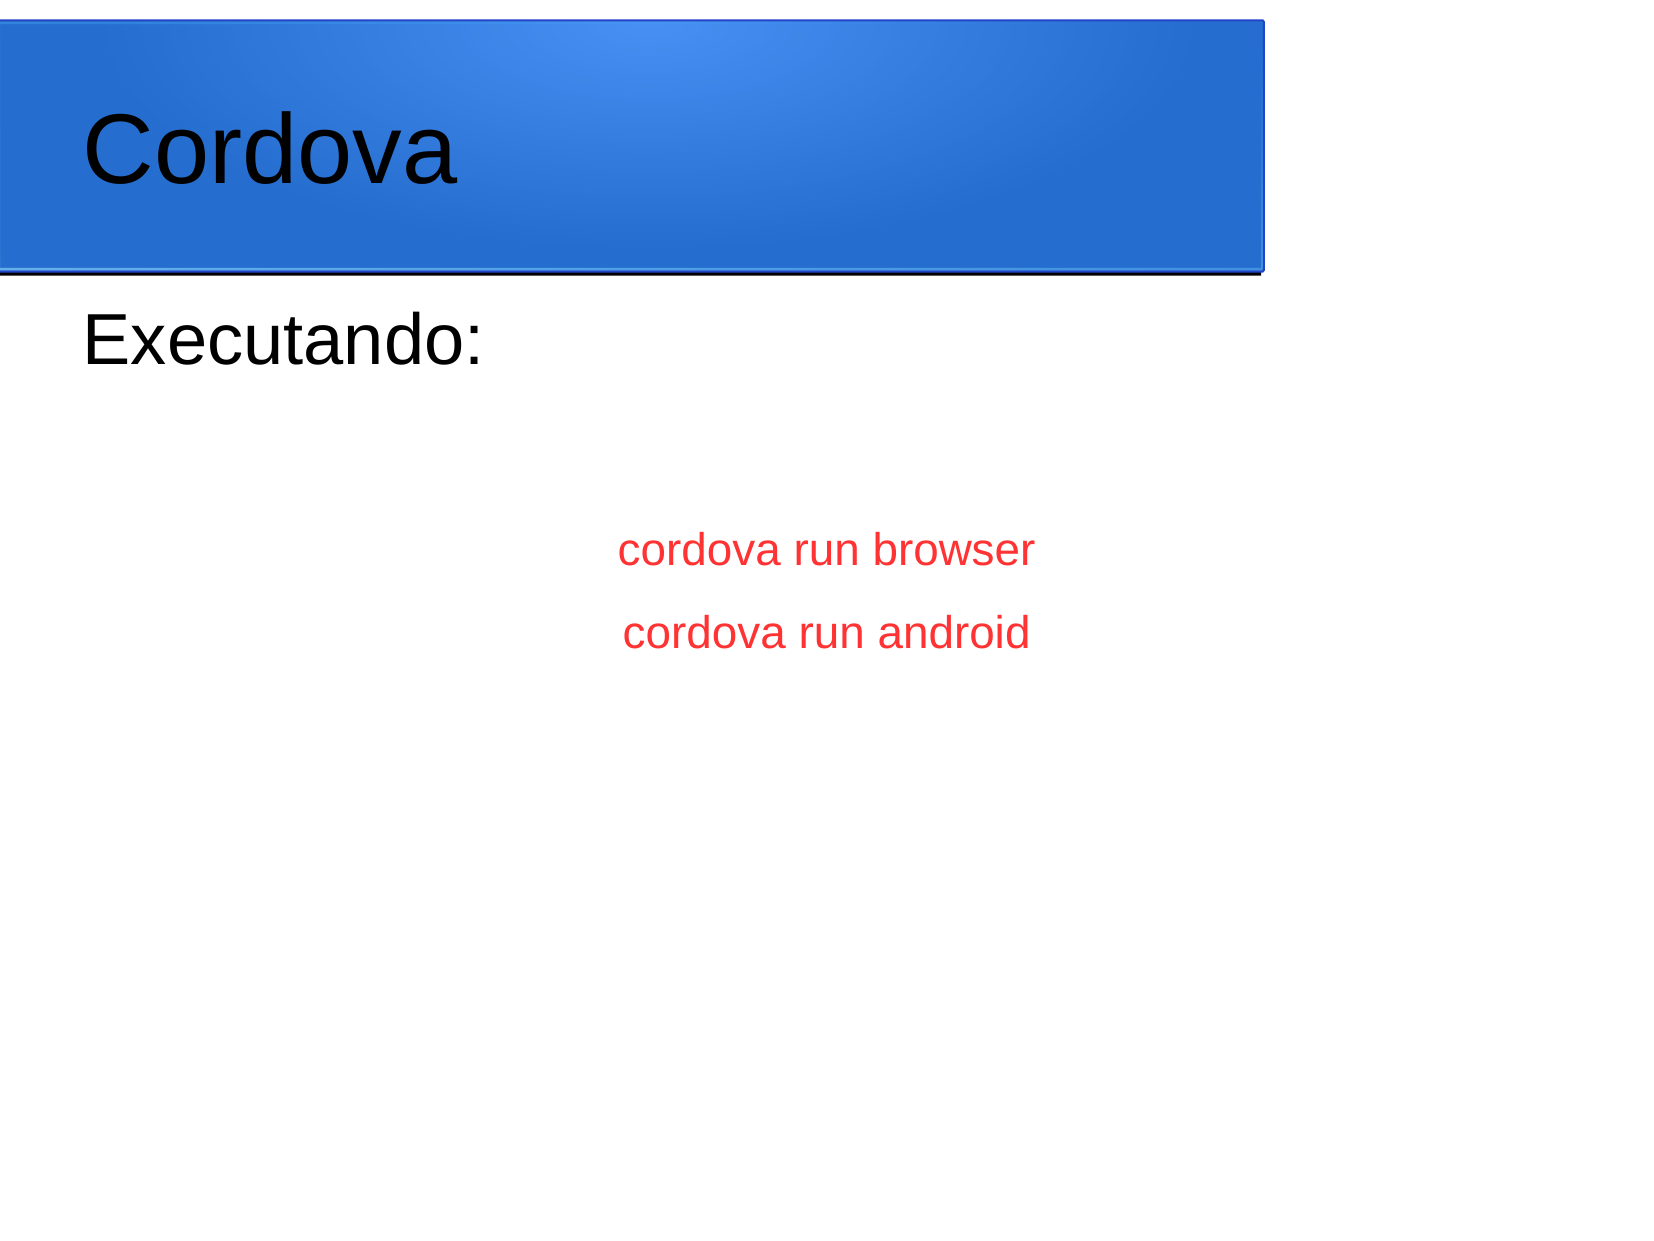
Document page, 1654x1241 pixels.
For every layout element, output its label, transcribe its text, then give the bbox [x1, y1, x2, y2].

list Executando: cordova run browser cordova run android [82, 299, 1571, 1019]
title Cordova [82, 47, 1235, 252]
